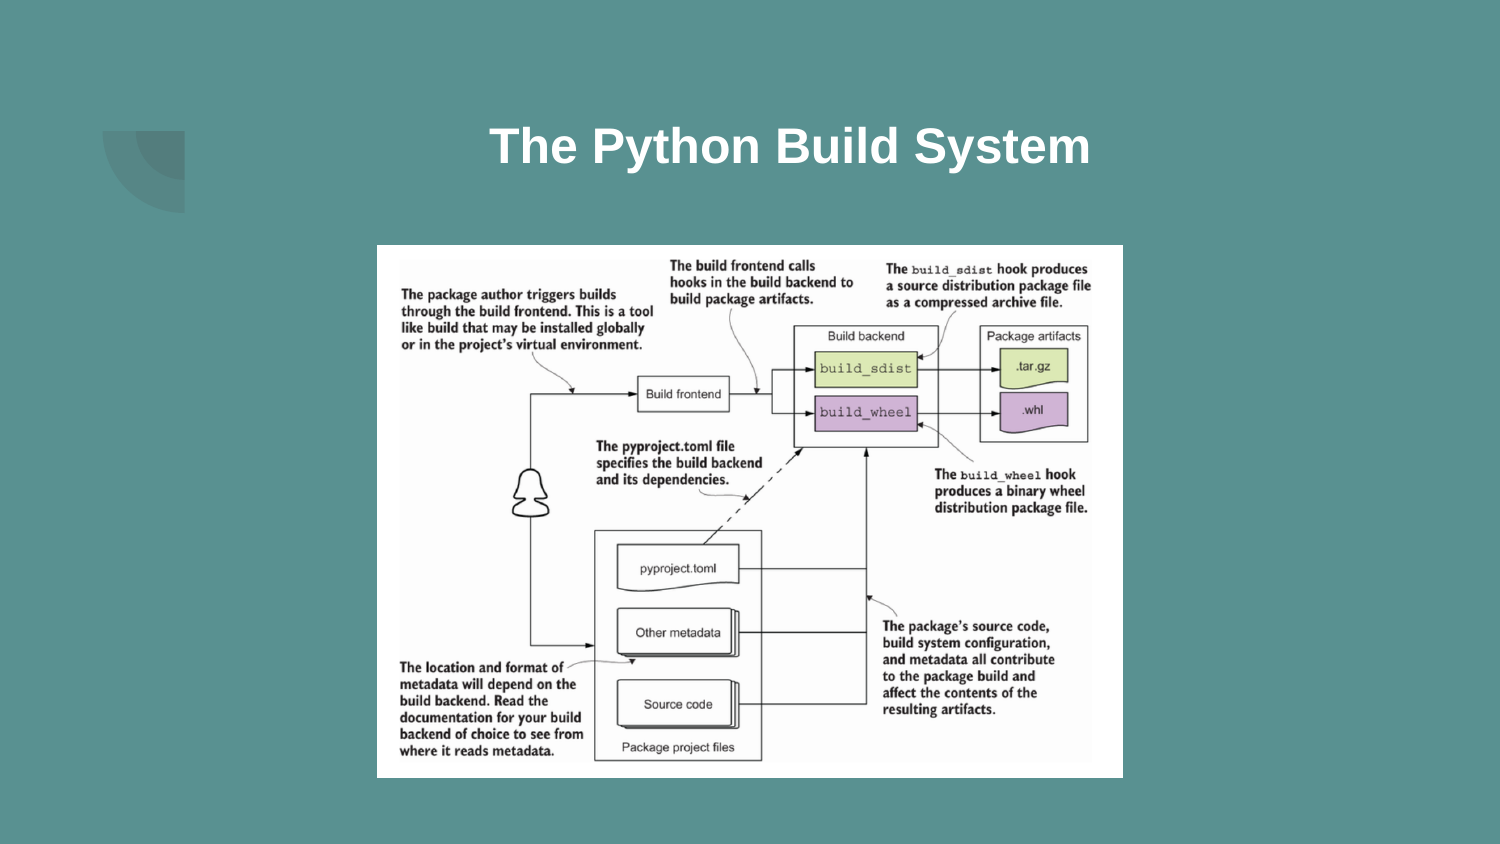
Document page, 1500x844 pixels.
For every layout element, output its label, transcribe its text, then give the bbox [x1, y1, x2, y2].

title The Python Build System [213, 98, 1368, 263]
picture [377, 245, 1123, 778]
